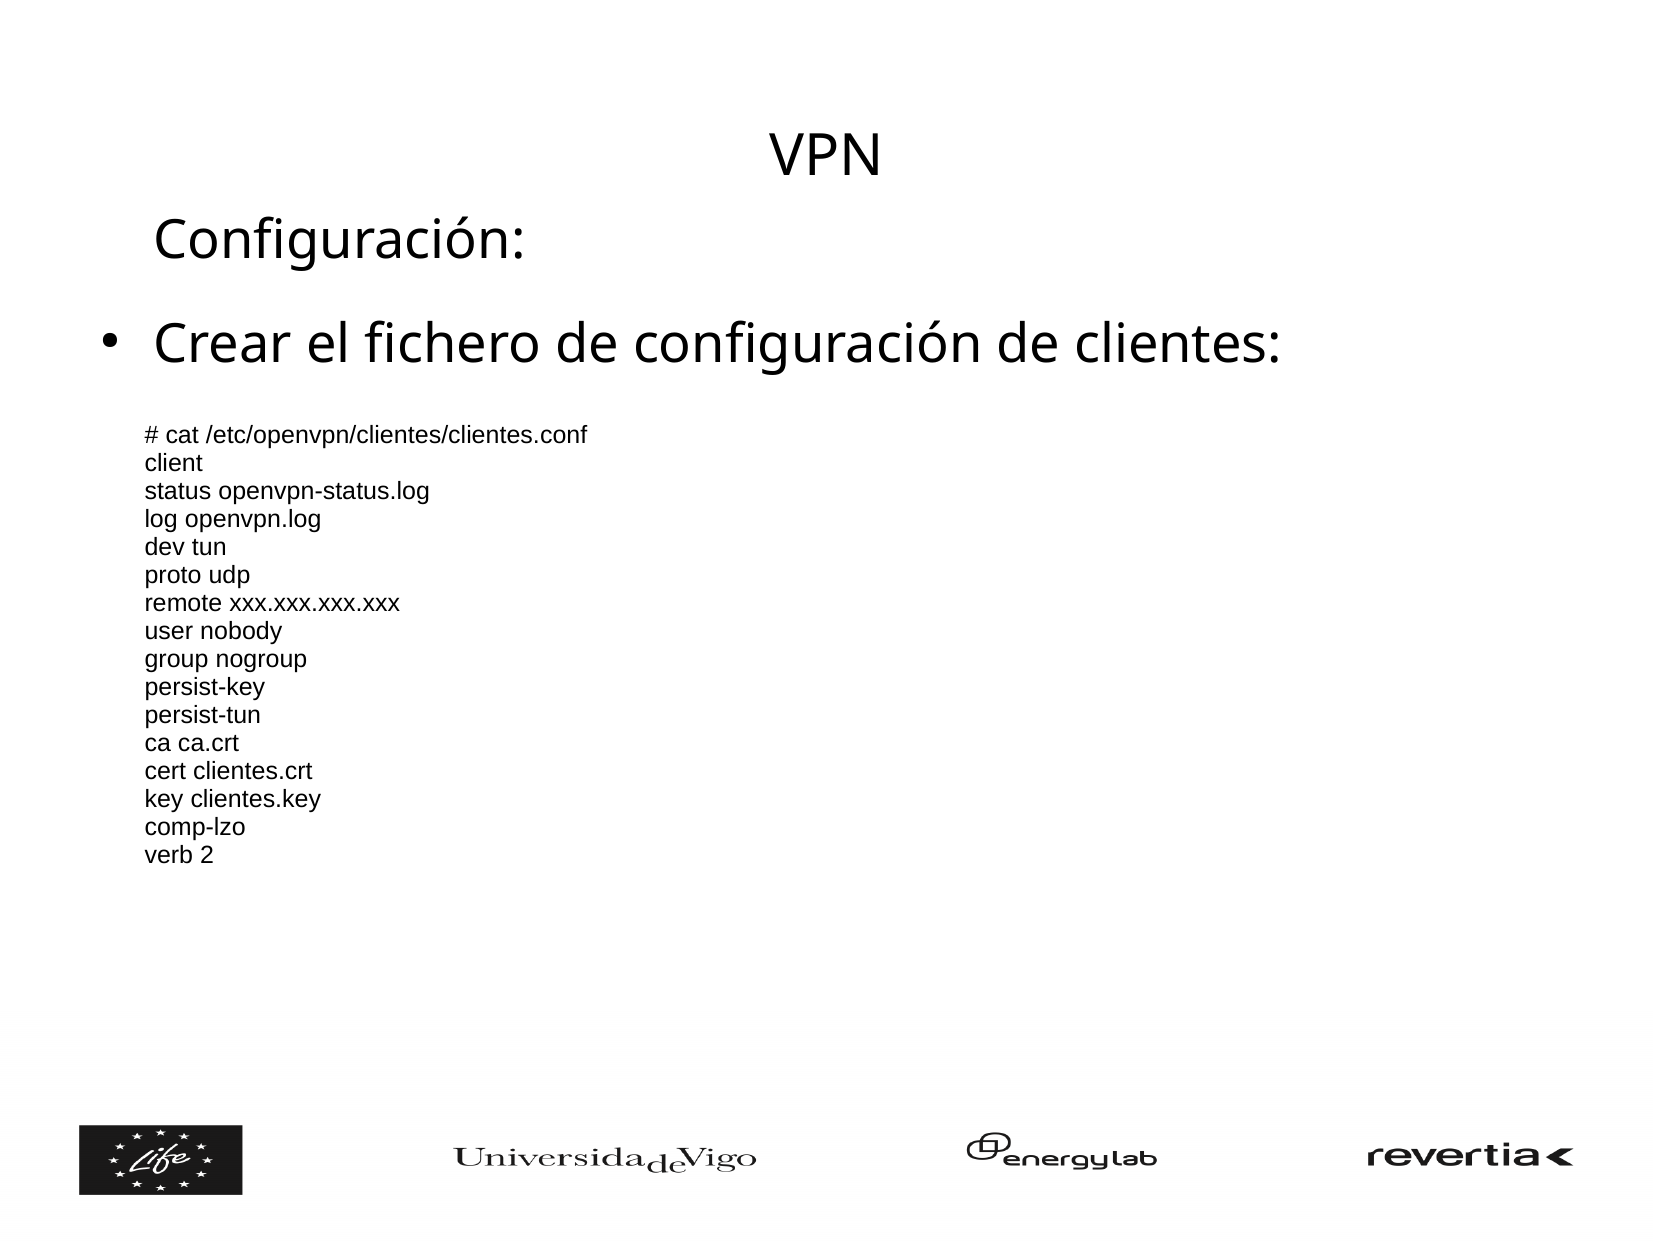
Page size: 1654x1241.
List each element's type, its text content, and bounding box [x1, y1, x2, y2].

title VPN [82, 49, 1571, 200]
text_box # cat /etc/openvpn/clientes/clientes.conf client status openvpn-status.log log openvpn.log dev tun proto udp remote xxx.xxx.xxx.xxx user nobody group nogroup persist-key persist-tun ca ca.crt cert clientes.crt key clientes.key comp-lzo verb 2 [129, 413, 1146, 877]
list Configuración: Crear el fichero de configuración de clientes: [82, 200, 1571, 431]
picture [0, 1009, 1654, 1241]
